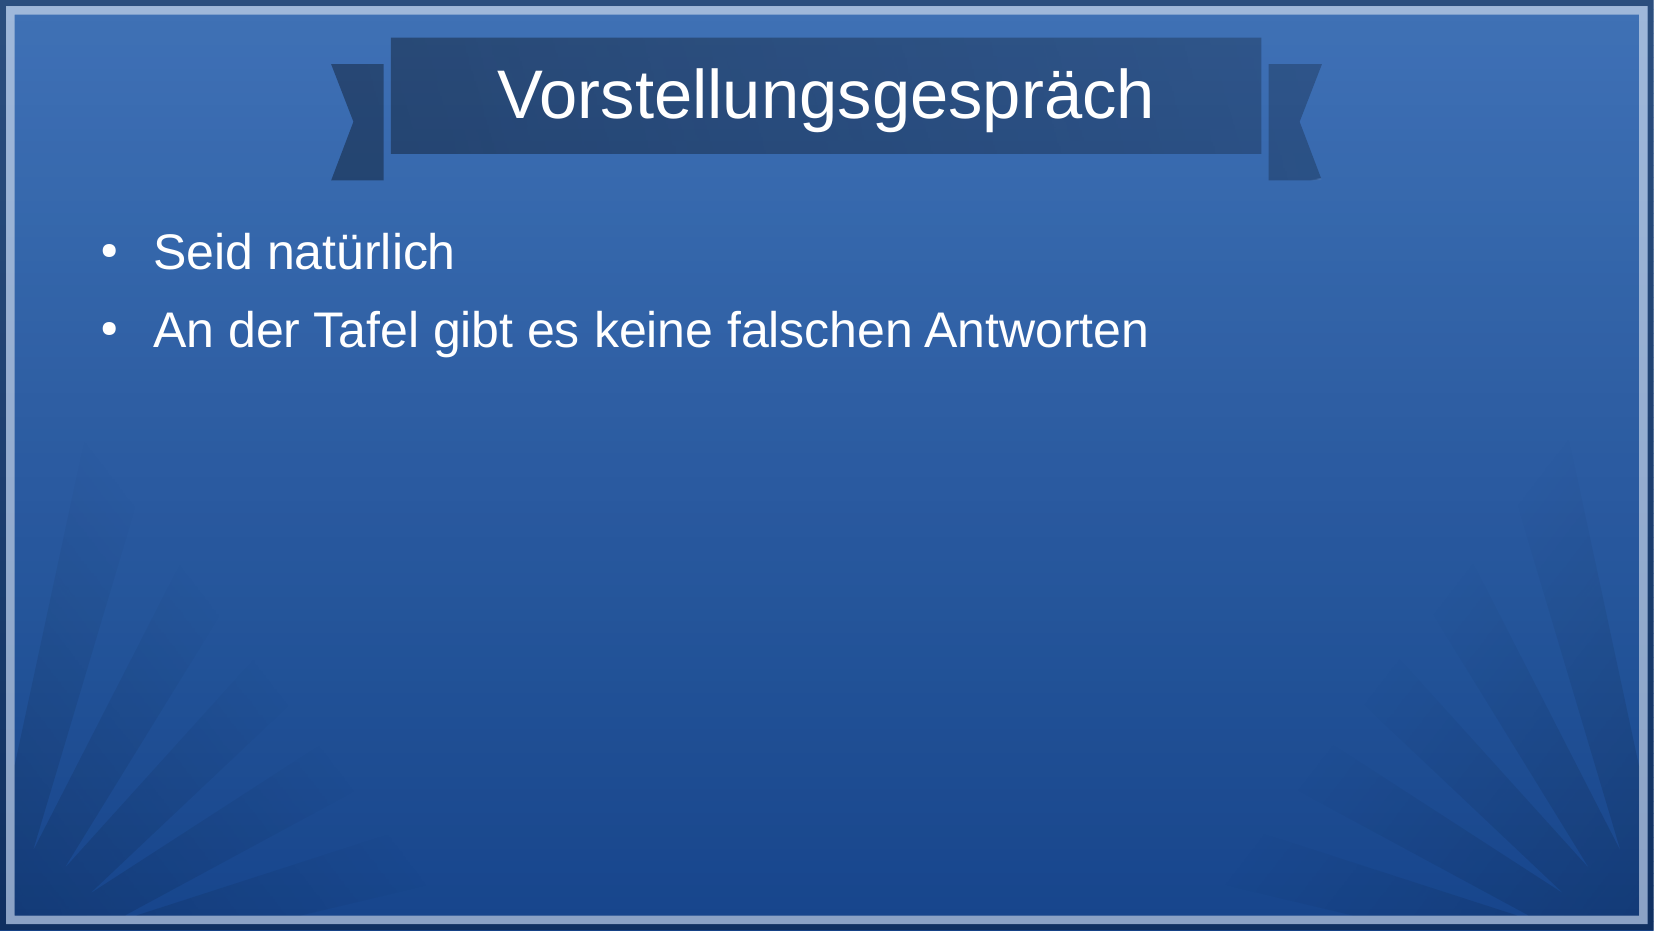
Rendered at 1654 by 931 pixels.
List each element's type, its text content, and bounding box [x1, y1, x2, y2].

title Vorstellungsgespräch [389, 35, 1264, 154]
list Seid natürlich An der Tafel gibt es keine falschen Antworten [82, 224, 1571, 848]
